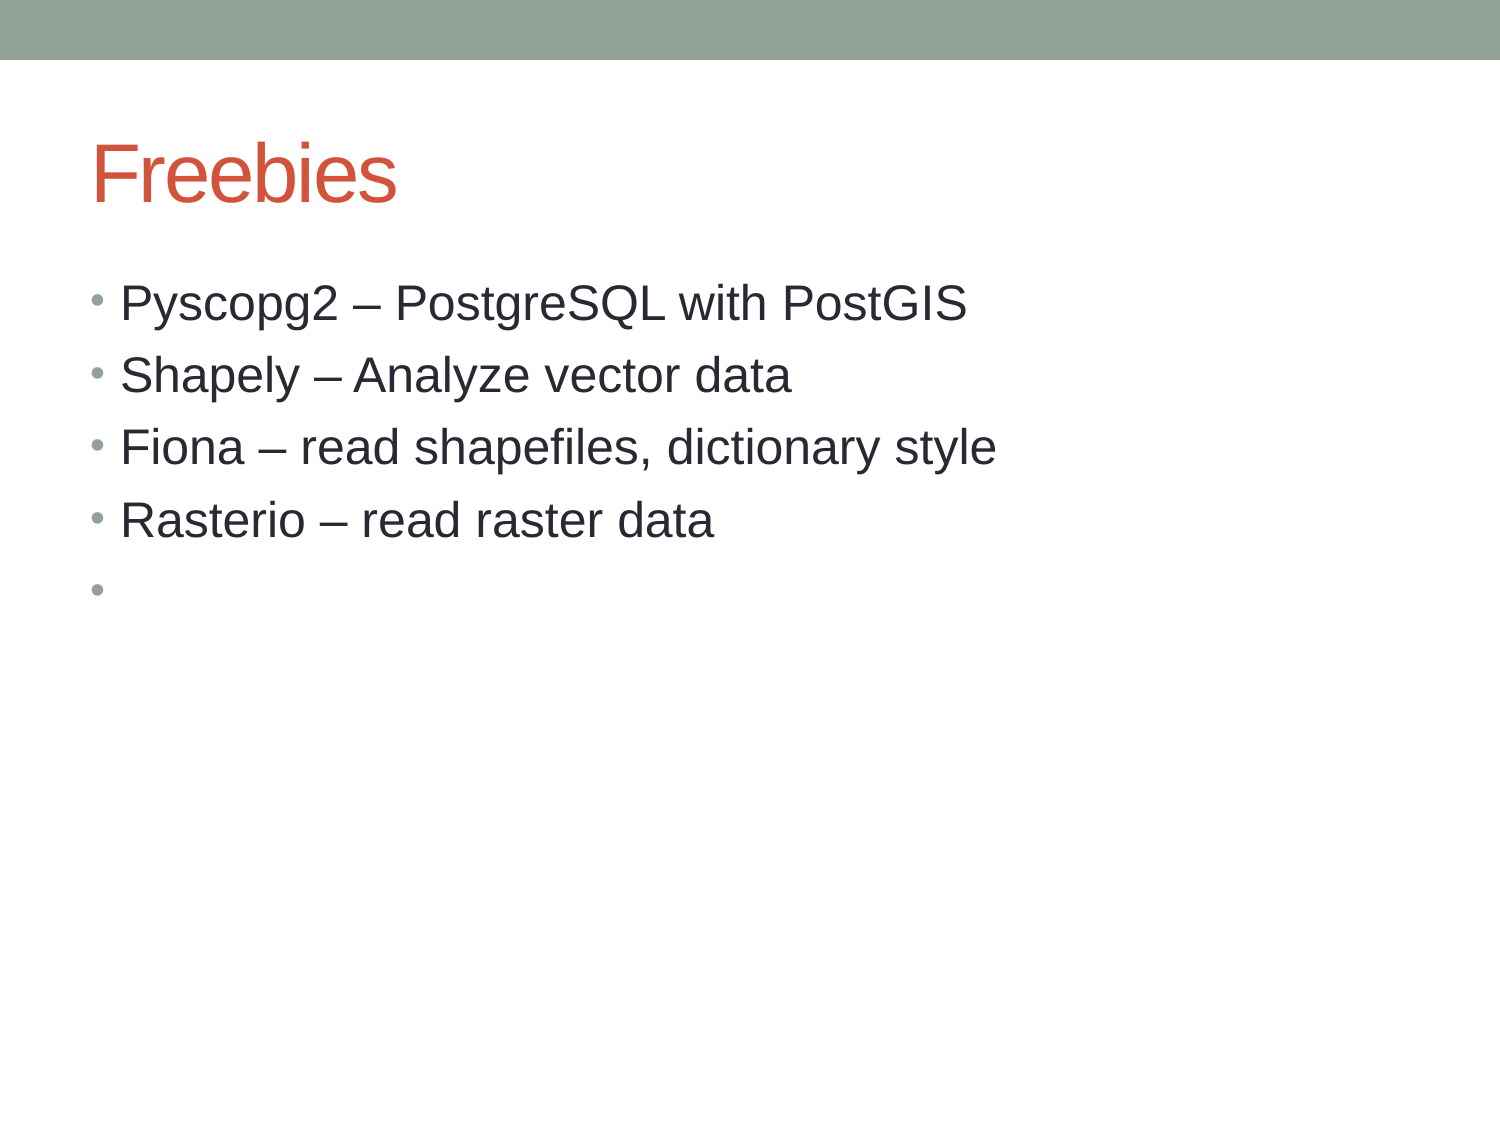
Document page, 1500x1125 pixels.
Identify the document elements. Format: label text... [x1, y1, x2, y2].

title Freebies [75, 87, 1426, 251]
list Pyscopg2 – PostgreSQL with PostGIS Shapely – Analyze vector data Fiona – read shapefiles, dictionary style Rasterio – read raster data [75, 262, 1426, 1063]
